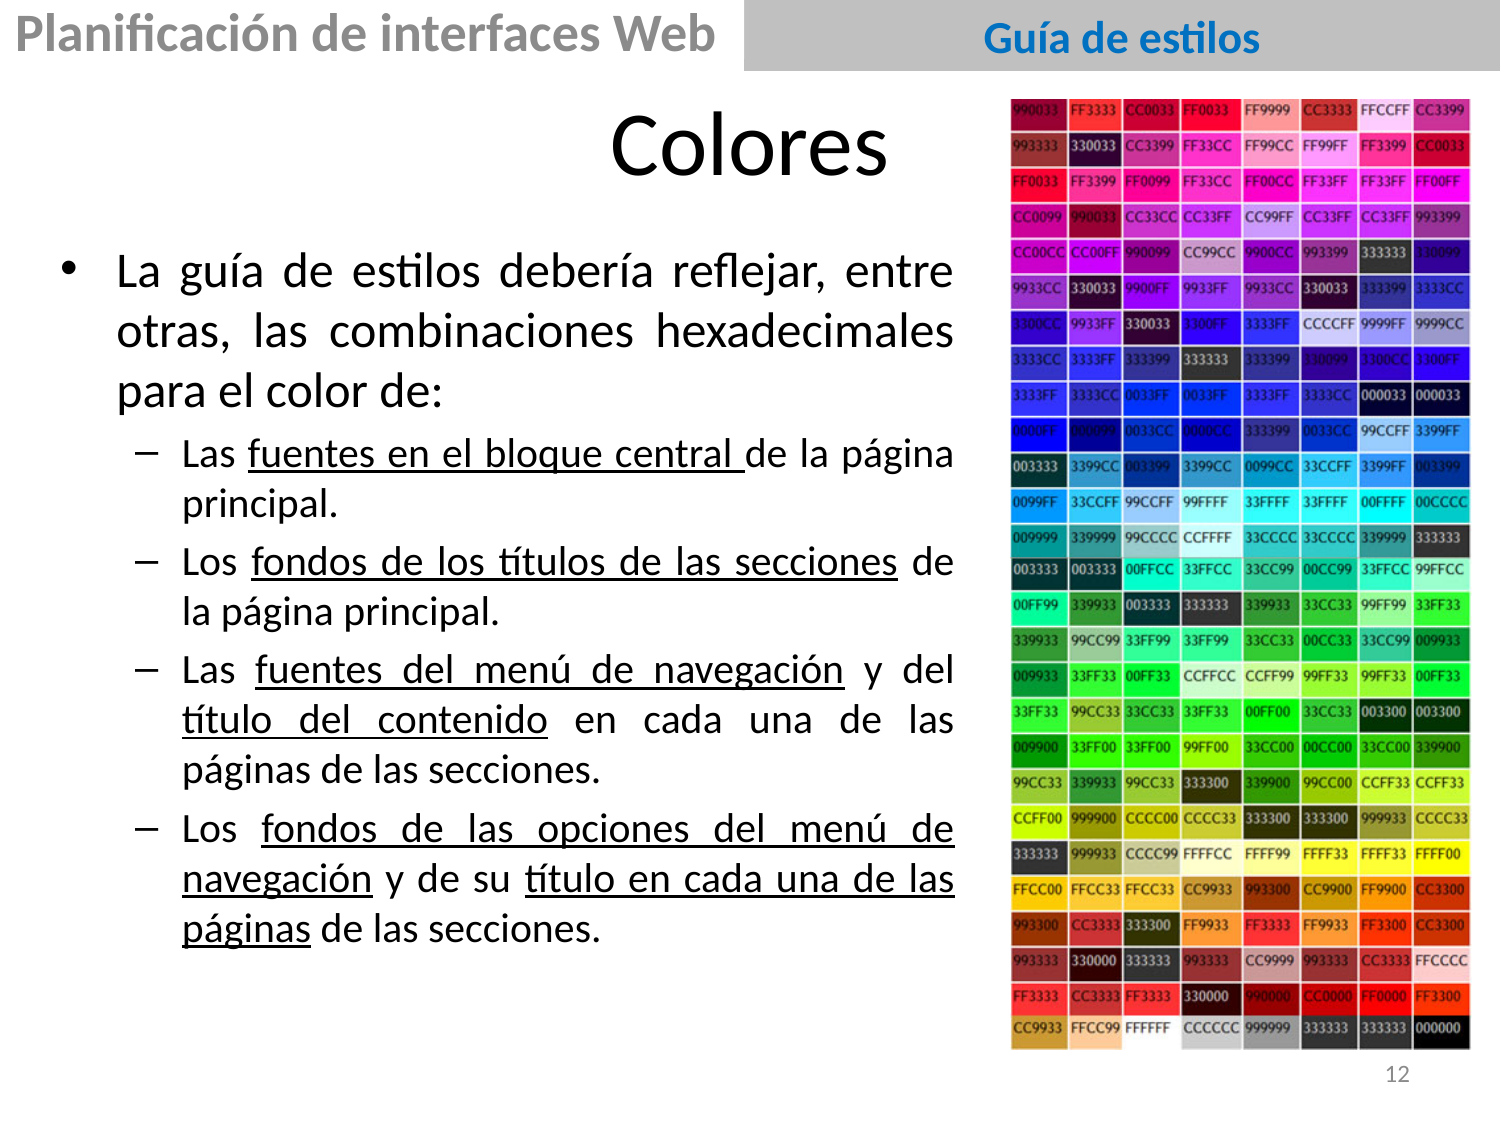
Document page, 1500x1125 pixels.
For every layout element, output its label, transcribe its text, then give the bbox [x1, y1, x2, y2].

title Colores [75, 60, 1425, 233]
slide_number <número> [1074, 1042, 1425, 1103]
title Guía de estilos [744, 0, 1500, 71]
picture [1010, 99, 1472, 1050]
list La guía de estilos debería reflejar, entre otras, las combinaciones hexadecimales para el color de: Las fuentes en el bloque central de la página principal. Los fondos de los títulos de las secciones de la página principal. Las fuentes del menú de navegación y del título del contenido en cada una de las páginas de las secciones. Los fondos de las opciones del menú de navegación y de su título en cada una de las páginas de las secciones. [44, 229, 970, 1111]
title Planificación de interfaces Web [0, 0, 745, 60]
